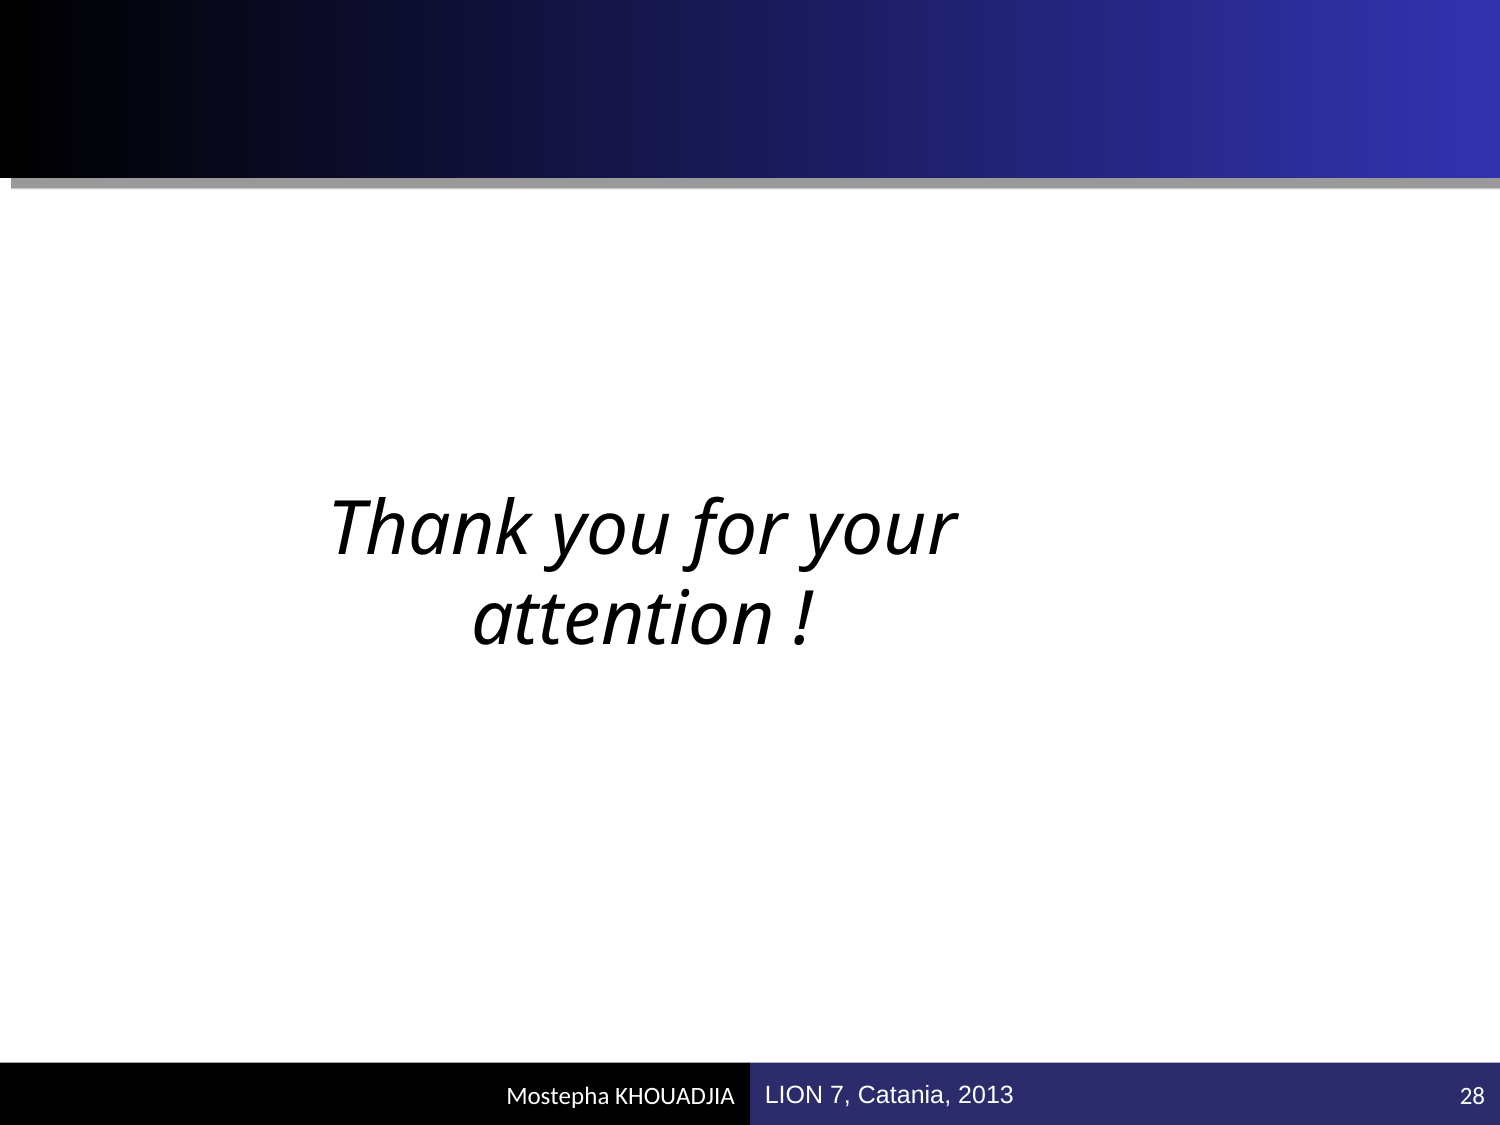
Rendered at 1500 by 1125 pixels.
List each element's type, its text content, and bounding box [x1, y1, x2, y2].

text_box Thank you for your attention ! [312, 472, 1188, 668]
